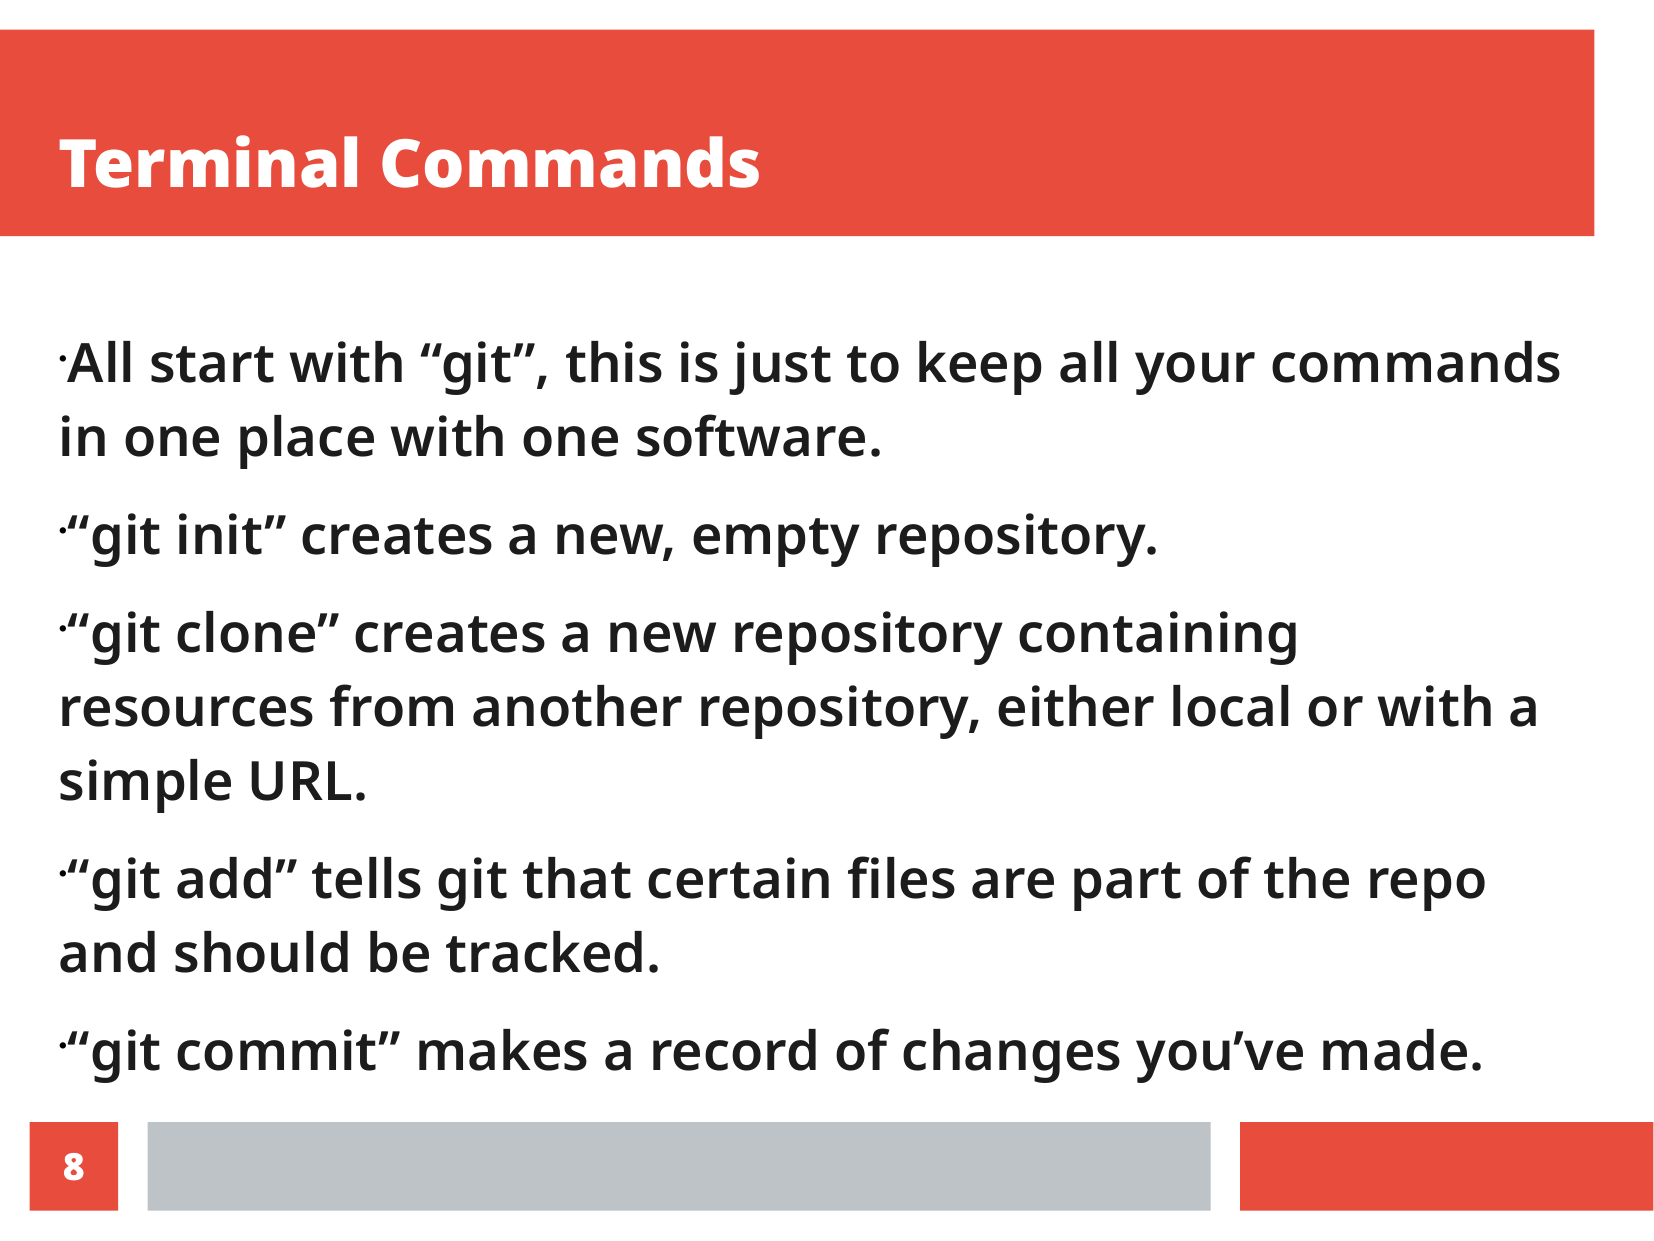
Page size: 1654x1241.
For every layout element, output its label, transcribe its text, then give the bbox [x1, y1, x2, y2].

list All start with “git”, this is just to keep all your commands in one place with one software. “git init” creates a new, empty repository. “git clone” creates a new repository containing resources from another repository, either local or with a simple URL. “git add” tells git that certain files are part of the repo and should be tracked. “git commit” makes a record of changes you’ve made. [59, 324, 1565, 1093]
title Terminal Commands [59, 59, 1595, 207]
